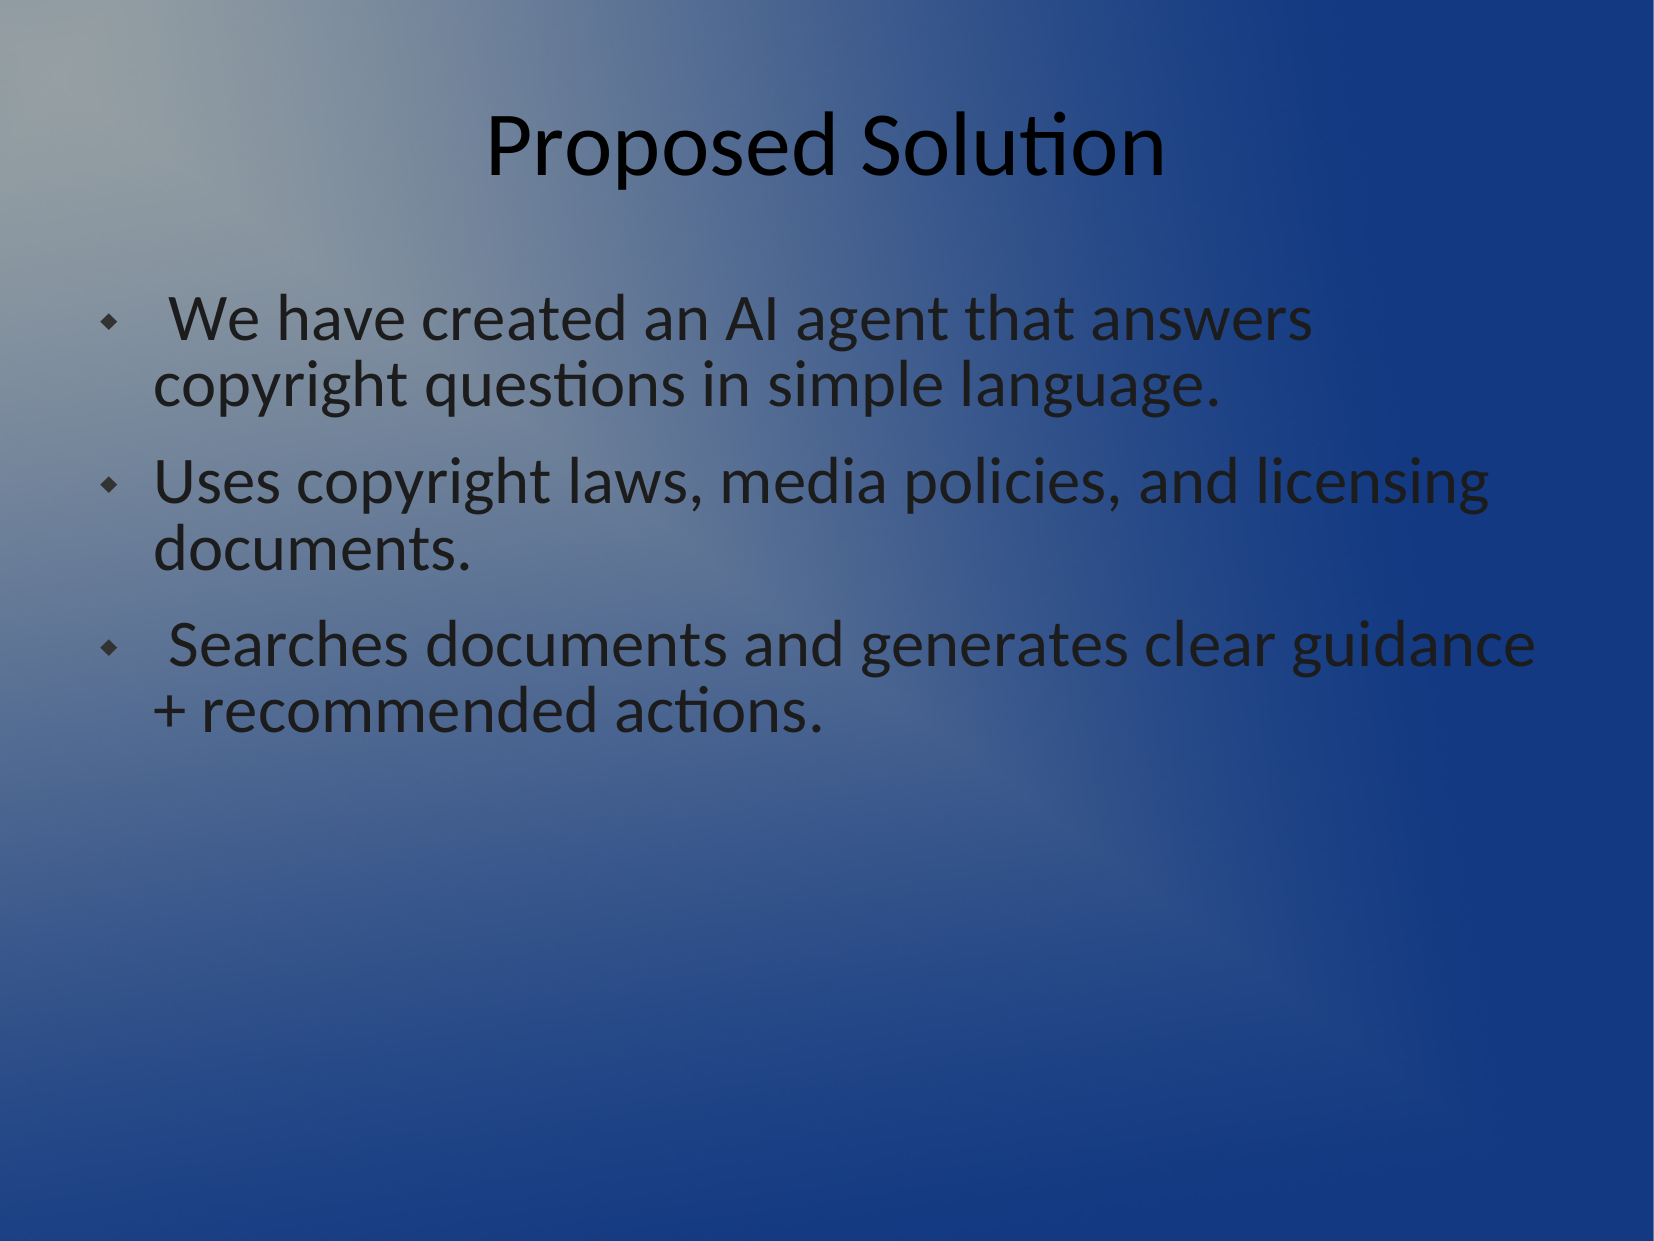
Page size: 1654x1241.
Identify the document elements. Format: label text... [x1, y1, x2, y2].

picture [0, 0, 1654, 1241]
title Proposed Solution [82, 49, 1571, 257]
list We have created an AI agent that answers copyright questions in simple language. Uses copyright laws, media policies, and licensing documents. Searches documents and generates clear guidance + recommended actions. [82, 290, 1571, 1109]
